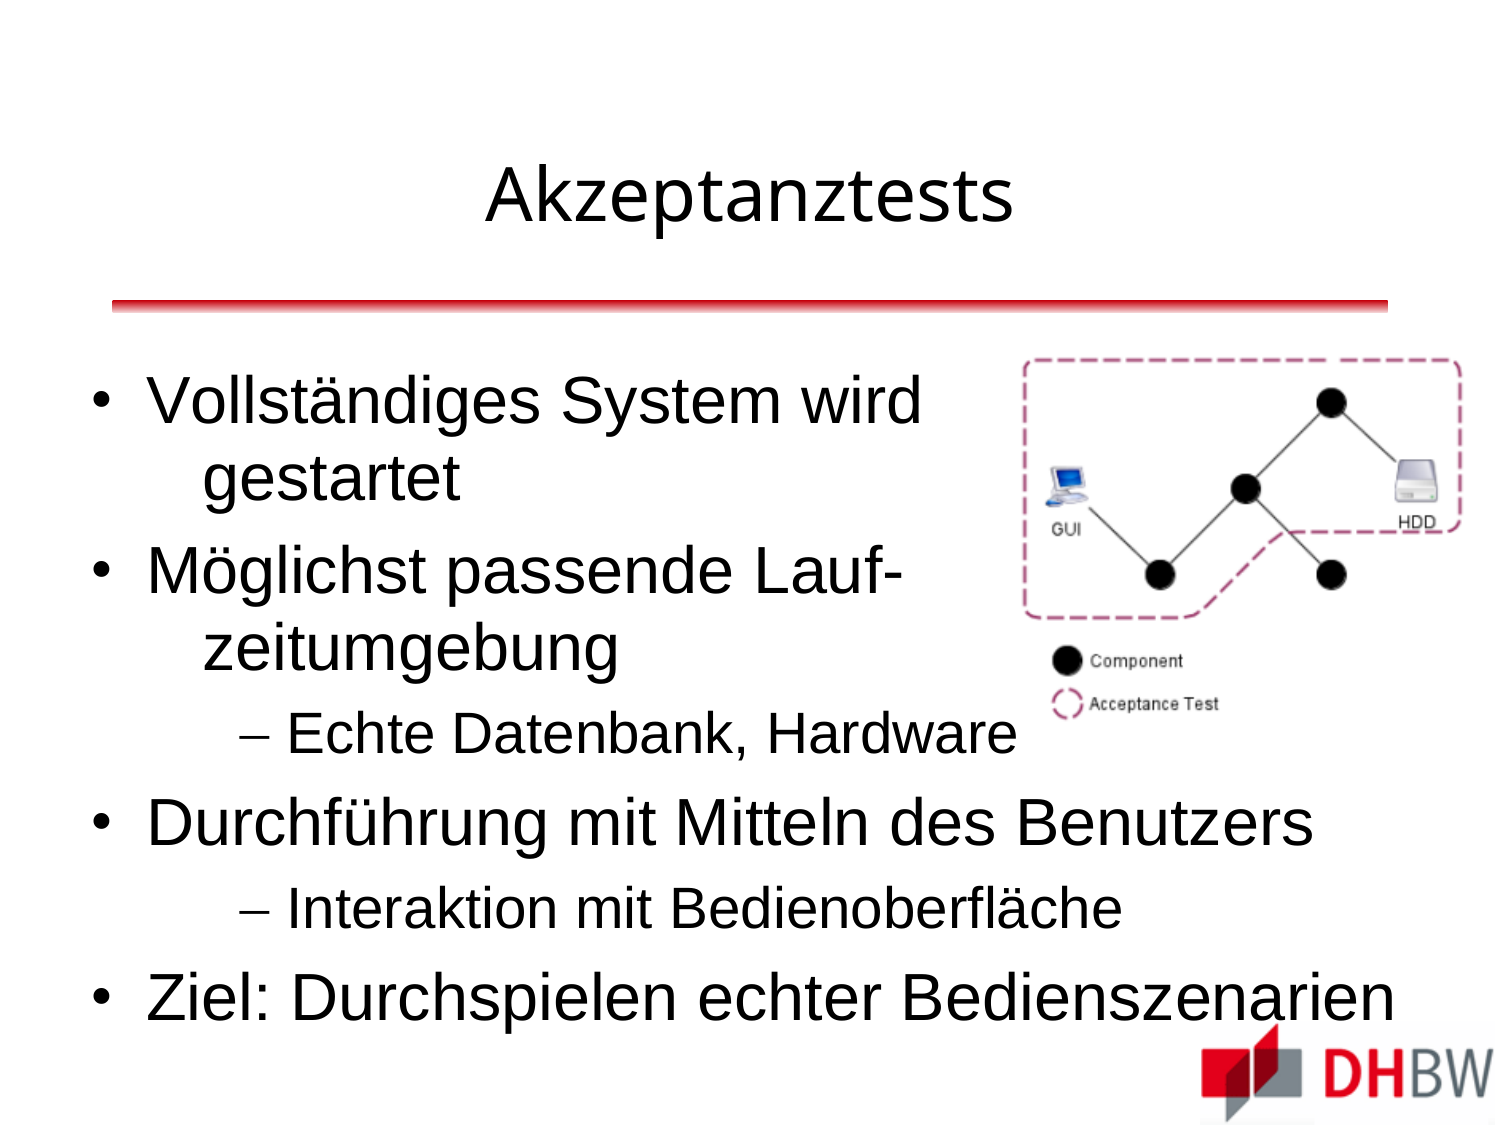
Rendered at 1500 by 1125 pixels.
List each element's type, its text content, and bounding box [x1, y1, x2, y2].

picture [1200, 1021, 1495, 1125]
title Akzeptanztests [113, 29, 1388, 354]
list Vollständiges System wird gestartet Möglichst passende Lauf- zeitumgebung Echte Datenbank, Hardware Durchführung mit Mitteln des Benutzers Interaktion mit Bedienoberfläche Ziel: Durchspielen echter Bedienszenarien [75, 354, 1447, 1044]
picture [1003, 324, 1481, 739]
